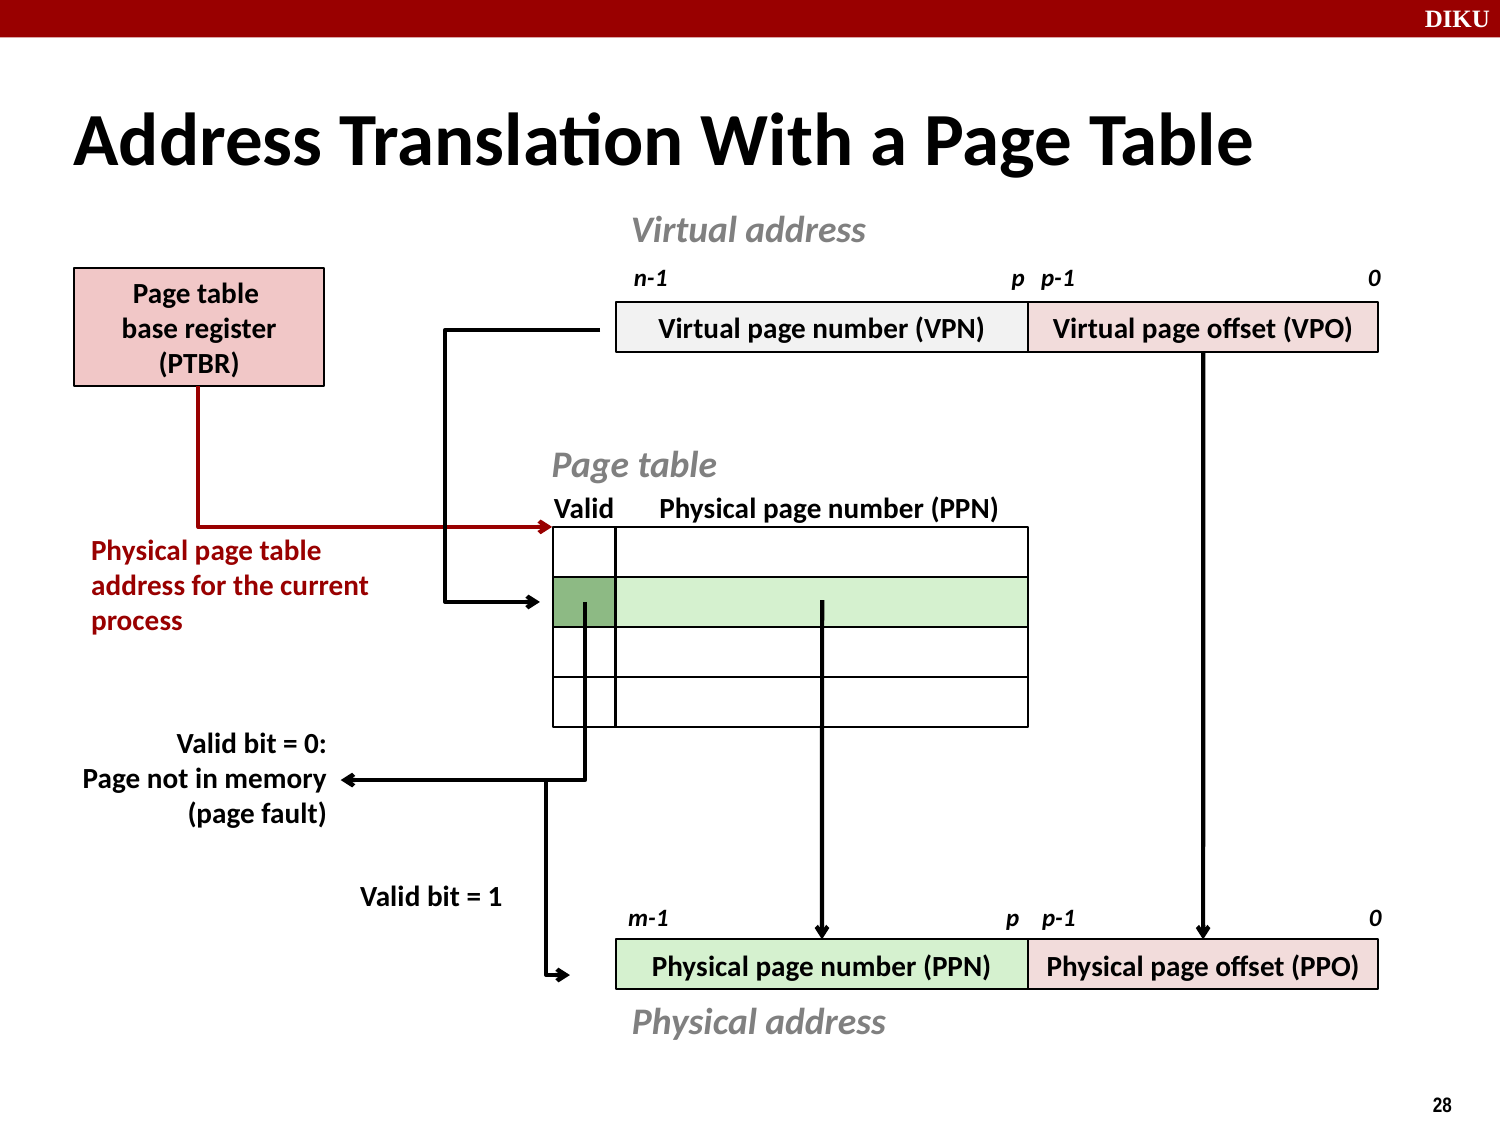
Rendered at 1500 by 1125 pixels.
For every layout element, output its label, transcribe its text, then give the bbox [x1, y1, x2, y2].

text_box Page table [536, 433, 750, 493]
text_box Virtual address [616, 198, 882, 258]
text_box [553, 576, 1028, 626]
text_box p [996, 254, 1040, 300]
text_box Physical address [617, 989, 902, 1050]
text_box Valid bit = 1 [344, 870, 518, 920]
text_box Valid [539, 493, 630, 532]
text_box m-1 [613, 894, 684, 939]
text_box Address Translation With a Page Table [58, 72, 1304, 198]
text_box Physical page number (PPN) [644, 482, 1014, 533]
text_box 0 [1354, 894, 1397, 939]
text_box Physical page offset (PPO) [1028, 939, 1378, 990]
text_box Page table base register (PTBR) [74, 267, 325, 386]
text_box p-1 [1040, 254, 1090, 300]
text_box Physical page table address for the current process [76, 524, 385, 644]
text_box Virtual page number (VPN) [615, 301, 1028, 352]
text_box Valid bit = 0: Page not in memory (page fault) [67, 717, 342, 837]
text_box 0 [1353, 254, 1396, 300]
text_box p [991, 894, 1035, 939]
text_box n-1 [618, 254, 683, 300]
text_box Physical page number (PPN) [615, 939, 1028, 990]
text_box Virtual page offset (VPO) [1028, 301, 1378, 352]
text_box p-1 [1035, 894, 1091, 939]
